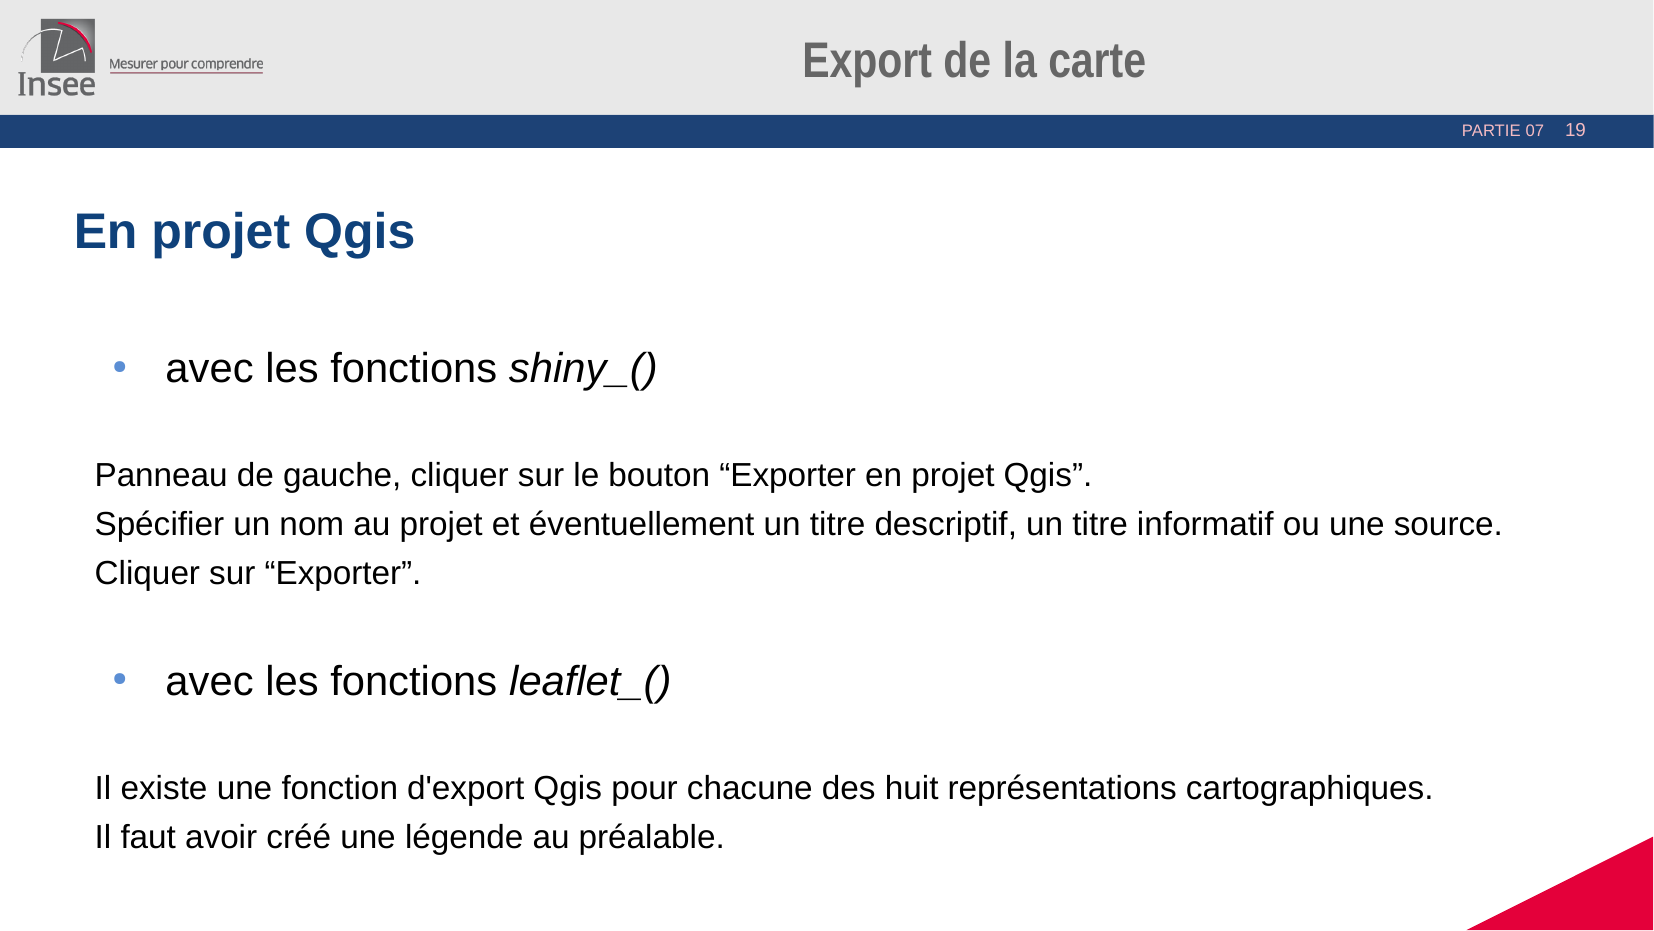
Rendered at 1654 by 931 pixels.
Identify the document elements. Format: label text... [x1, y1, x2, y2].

title Export de la carte [295, 0, 1654, 119]
text_box PARTIE 07 [1311, 114, 1560, 148]
picture [14, 0, 263, 99]
text_box En projet Qgis [59, 196, 1607, 272]
list avec les fonctions shiny_() Panneau de gauche, cliquer sur le bouton “Exporter en projet Qgis”. Spécifier un nom au projet et éventuellement un titre descriptif, un titre informatif ou une source. Cliquer sur “Exporter”. avec les fonctions leaflet_() Il existe une fonction d'export Qgis pour chacune des huit représentations cartographiques. Il faut avoir créé une légende au préalable. [76, 272, 1560, 875]
